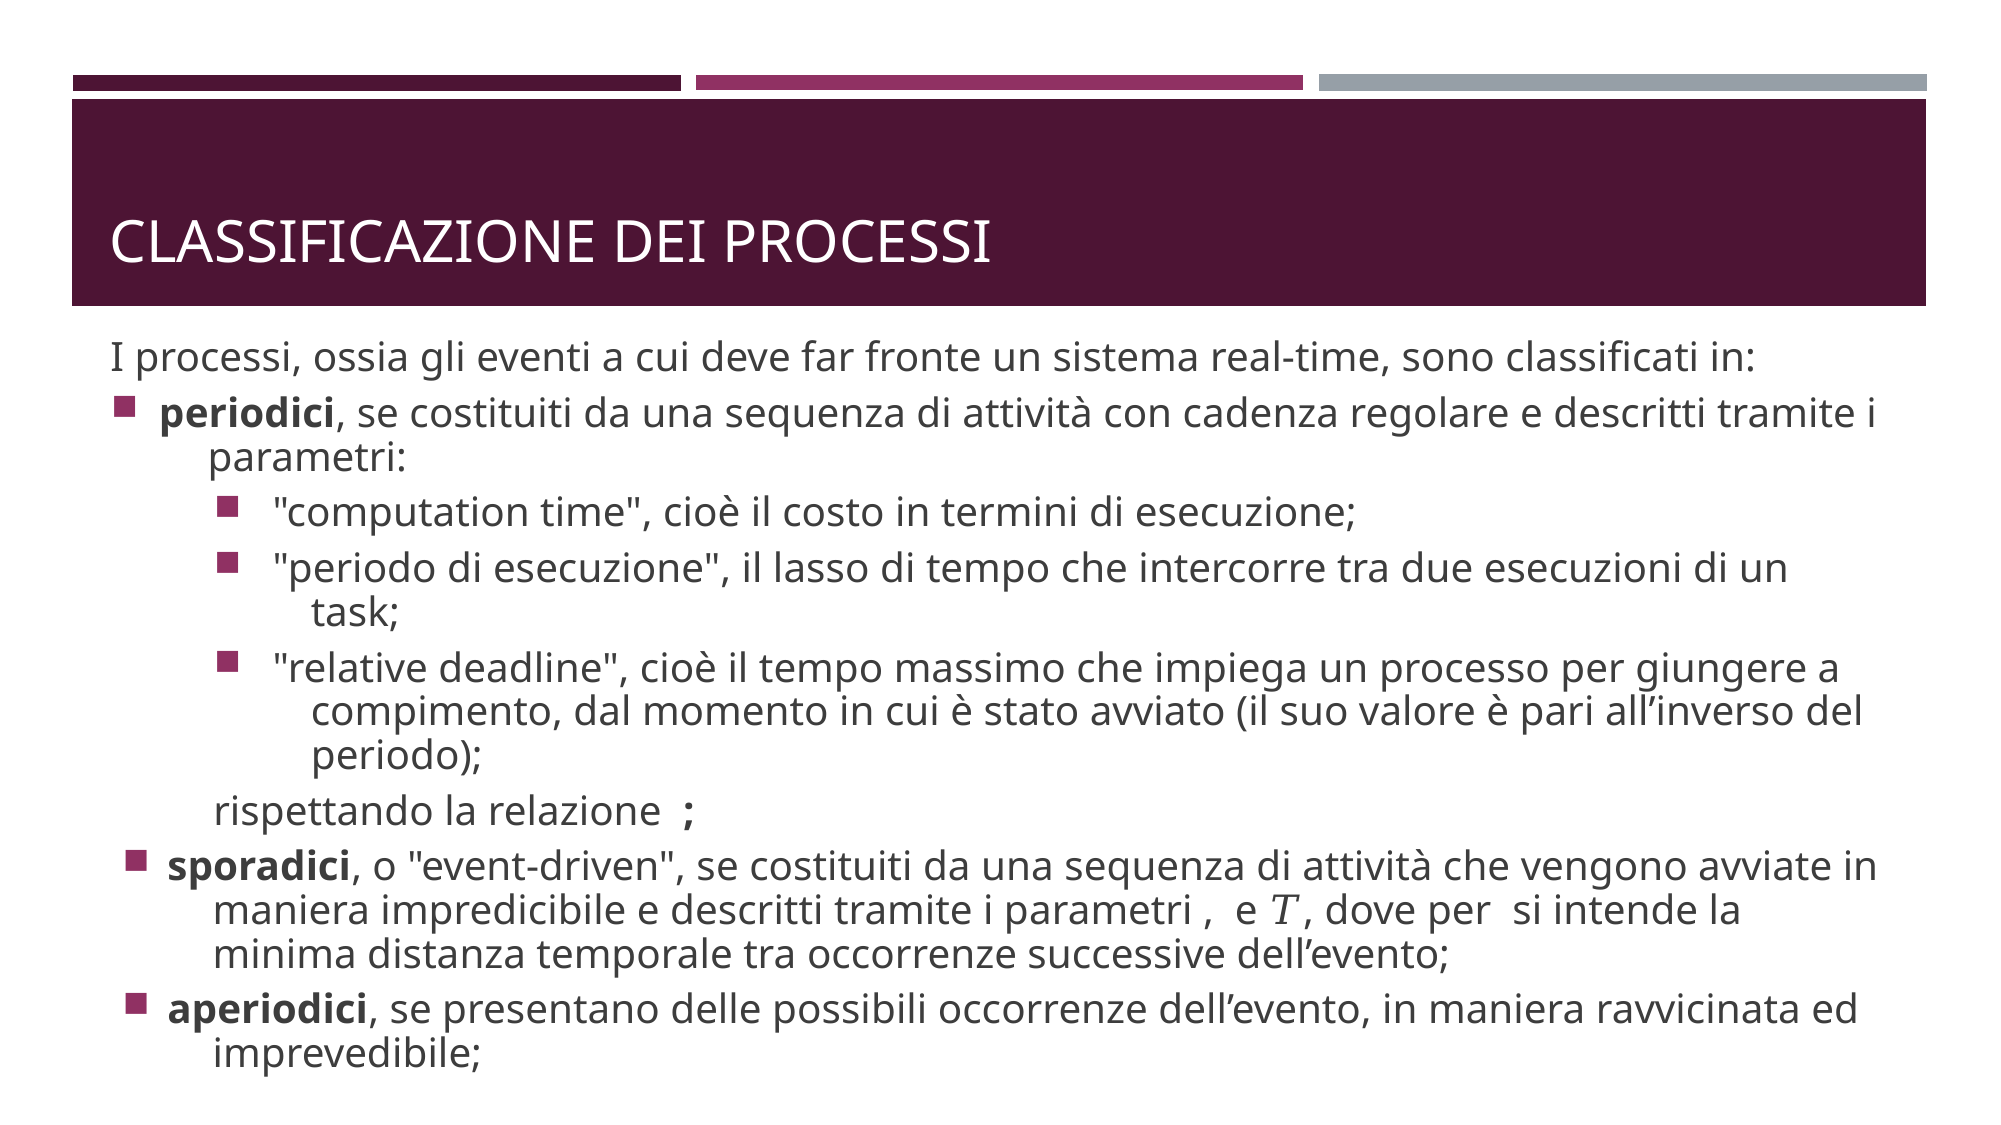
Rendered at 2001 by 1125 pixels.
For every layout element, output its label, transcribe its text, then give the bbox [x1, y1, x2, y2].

title Classificazione dei processi [94, 119, 1904, 282]
text_box I processi, ossia gli eventi a cui deve far fronte un sistema real-time, sono classificati in: periodici, se costituiti da una sequenza di attività con cadenza regolare e descritti tramite i parametri: "computation time", cioè il costo in termini di esecuzione; "periodo di esecuzione", il lasso di tempo che intercorre tra due esecuzioni di un task; "relative deadline", cioè il tempo massimo che impiega un processo per giungere a compimento, dal momento in cui è stato avviato (il suo valore è pari all’inverso del periodo); rispettando la relazione ; sporadici, o "event-driven", se costituiti da una sequenza di attività che vengono avviate in maniera impredicibile e descritti tramite i parametri , e 𝑇, dove per si intende la minima distanza temporale tra occorrenze successive dell’evento; aperiodici, se presentano delle possibili occorrenze dell’evento, in maniera ravvicinata ed imprevedibile; [95, 329, 1905, 1089]
